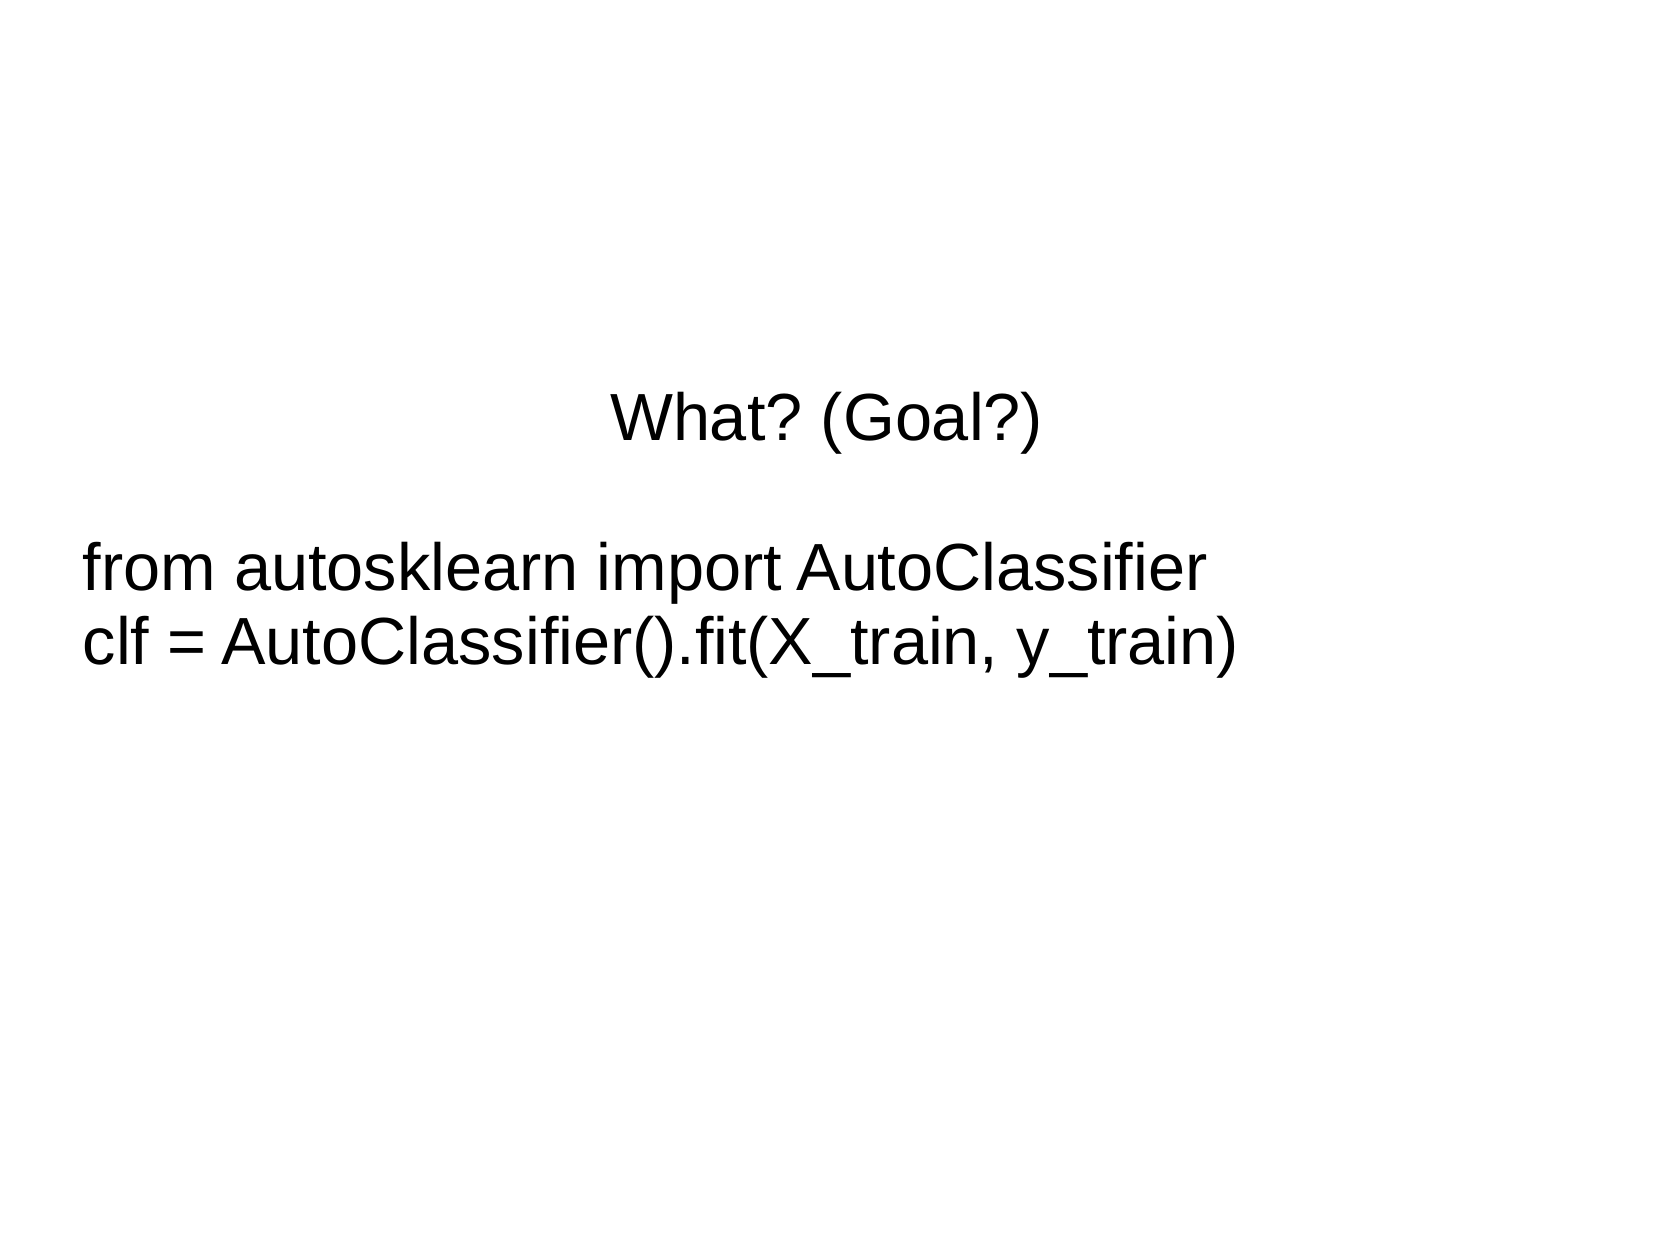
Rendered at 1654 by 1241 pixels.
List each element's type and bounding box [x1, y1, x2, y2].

text_box [82, 49, 1571, 1010]
